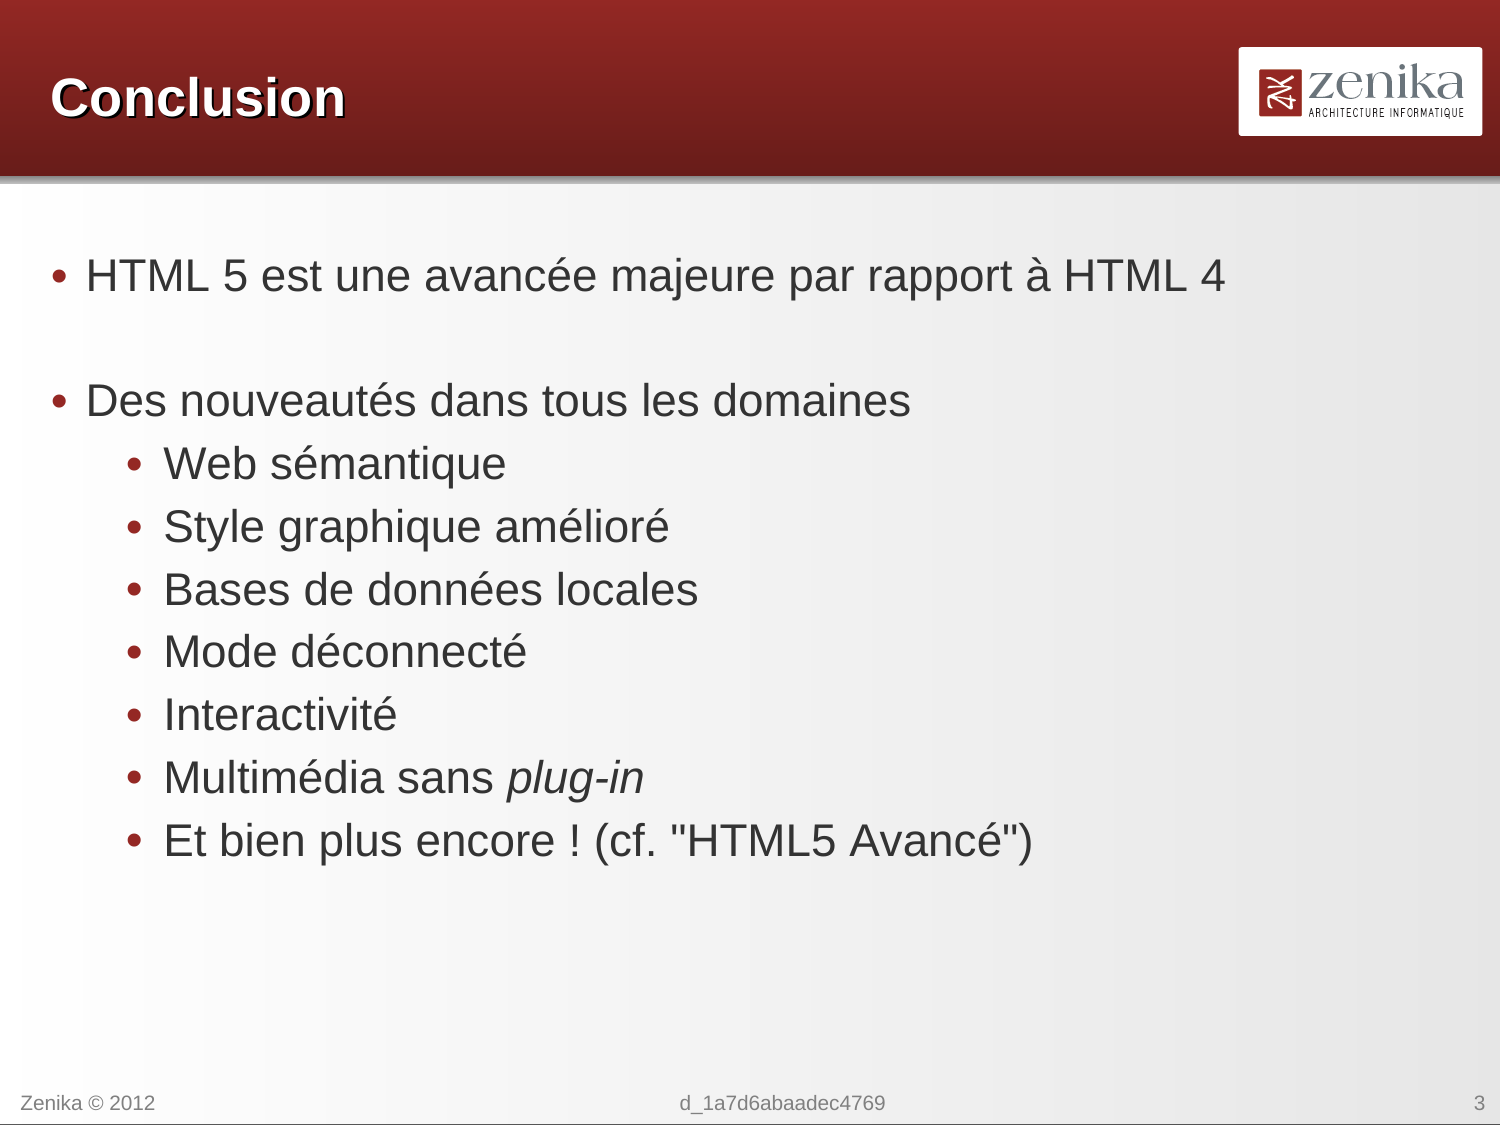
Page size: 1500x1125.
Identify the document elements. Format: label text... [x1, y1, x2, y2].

title Conclusion [50, 15, 1206, 180]
picture [1257, 58, 1464, 125]
list HTML 5 est une avancée majeure par rapport à HTML 4 Des nouveautés dans tous les domaines Web sémantique Style graphique amélioré Bases de données locales Mode déconnecté Interactivité Multimédia sans plug-in Et bien plus encore ! (cf. "HTML5 Avancé") [50, 249, 1435, 1079]
